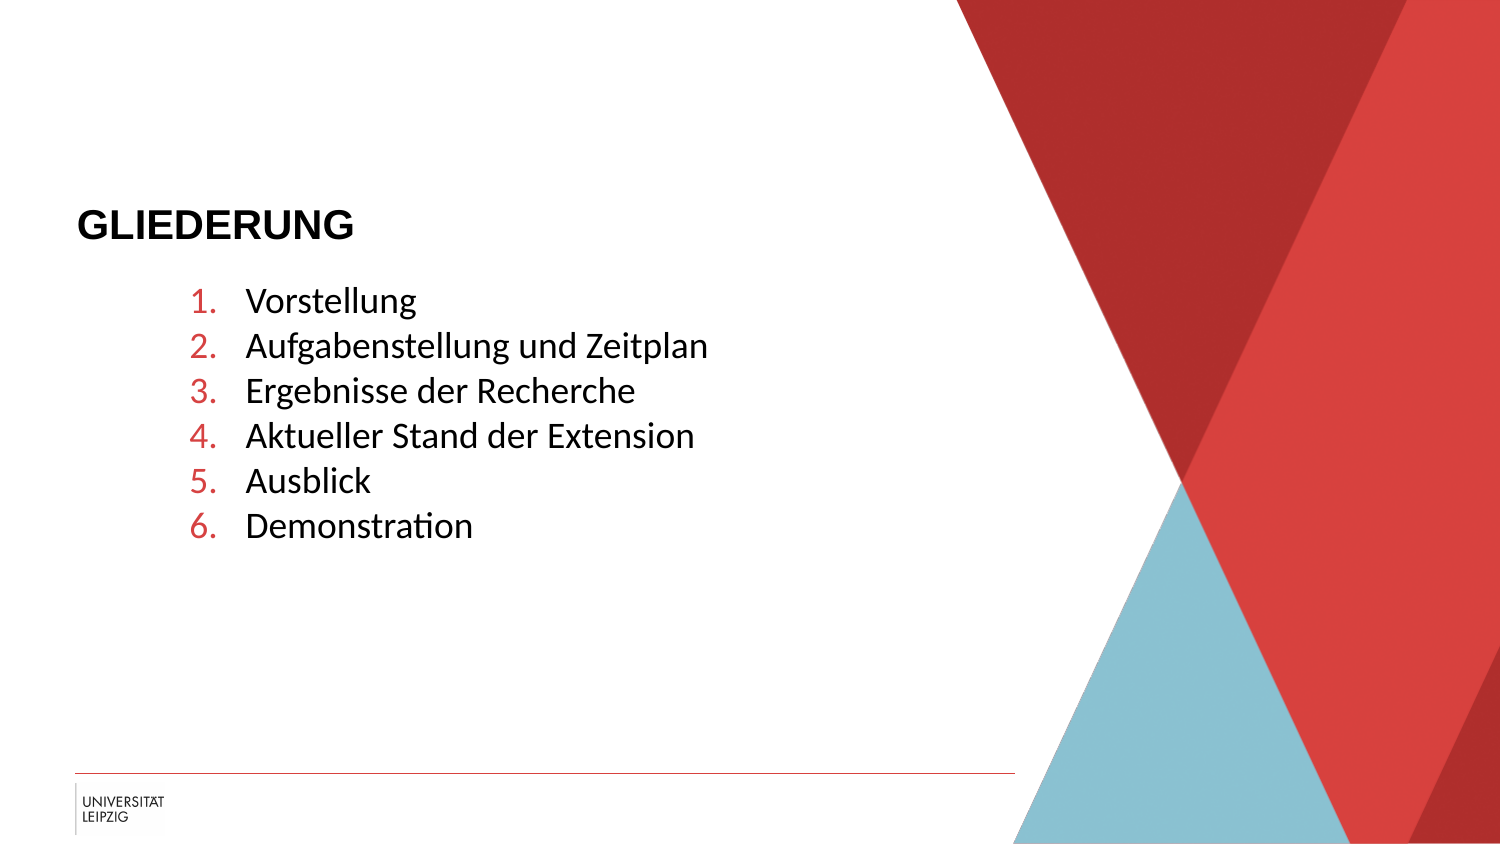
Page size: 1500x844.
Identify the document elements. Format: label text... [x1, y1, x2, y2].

subtitle Gliederung [61, 190, 1112, 264]
text_box Vorstellung Aufgabenstellung und Zeitplan Ergebnisse der Recherche Aktueller Stand der Extension Ausblick Demonstration [174, 268, 731, 557]
